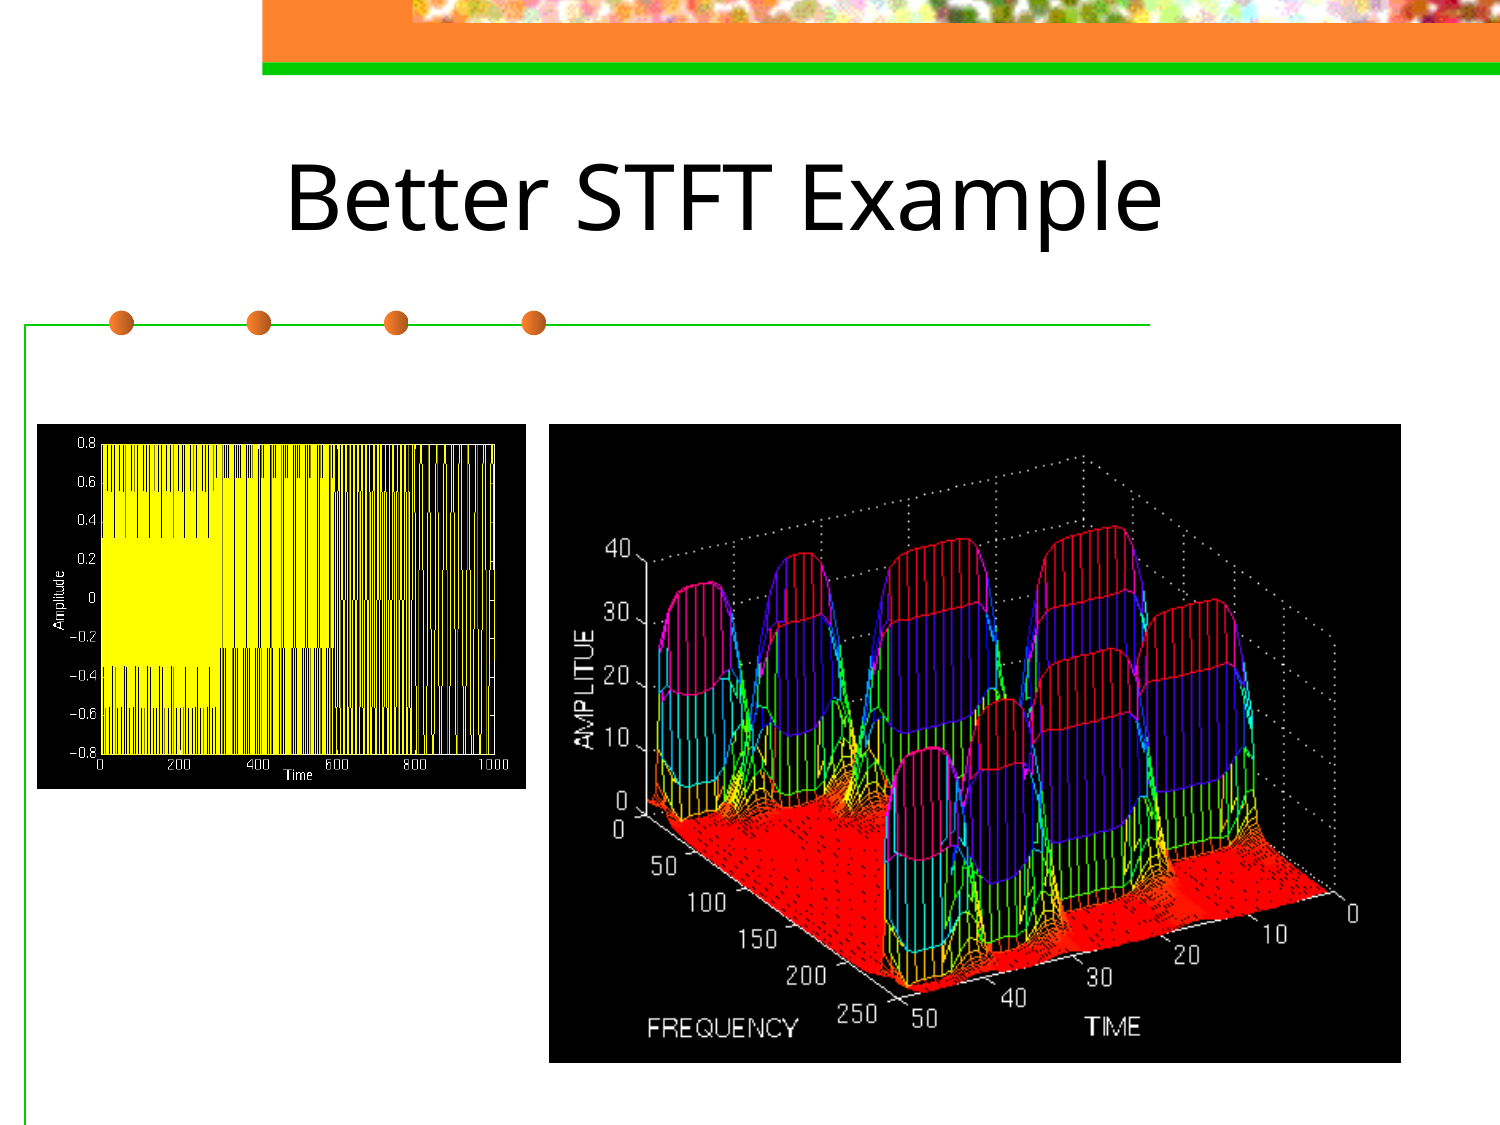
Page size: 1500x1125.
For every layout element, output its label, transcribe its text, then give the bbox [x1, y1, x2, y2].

title Better STFT Example [87, 99, 1363, 288]
picture [412, 0, 1500, 23]
picture [549, 424, 1401, 1063]
picture [37, 424, 526, 789]
